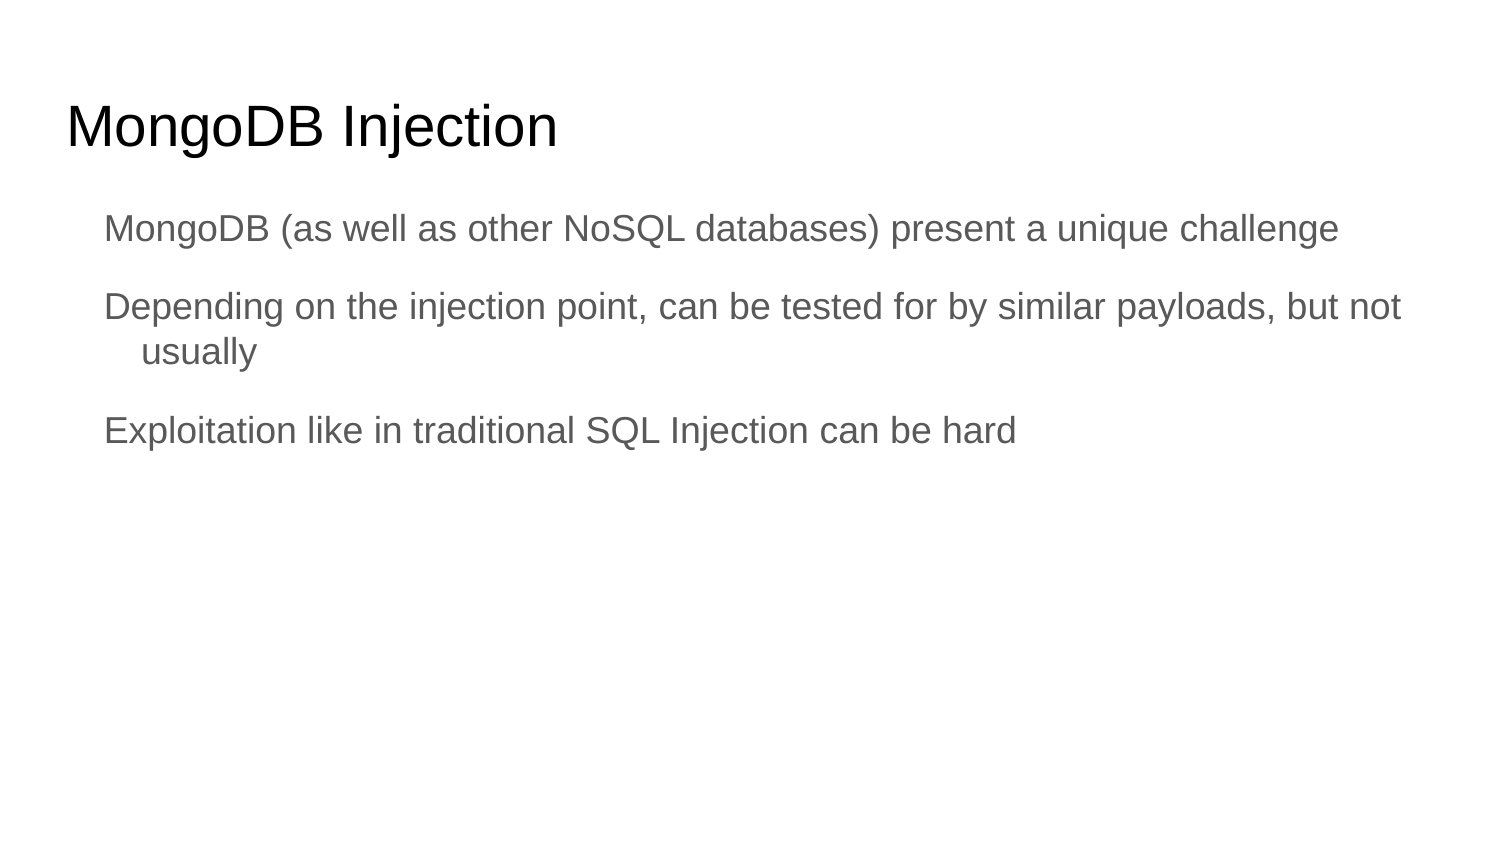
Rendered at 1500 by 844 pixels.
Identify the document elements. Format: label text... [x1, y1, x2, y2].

title MongoDB Injection [51, 72, 1449, 167]
list MongoDB (as well as other NoSQL databases) present a unique challenge Depending on the injection point, can be tested for by similar payloads, but not usually Exploitation like in traditional SQL Injection can be hard [51, 189, 1449, 750]
